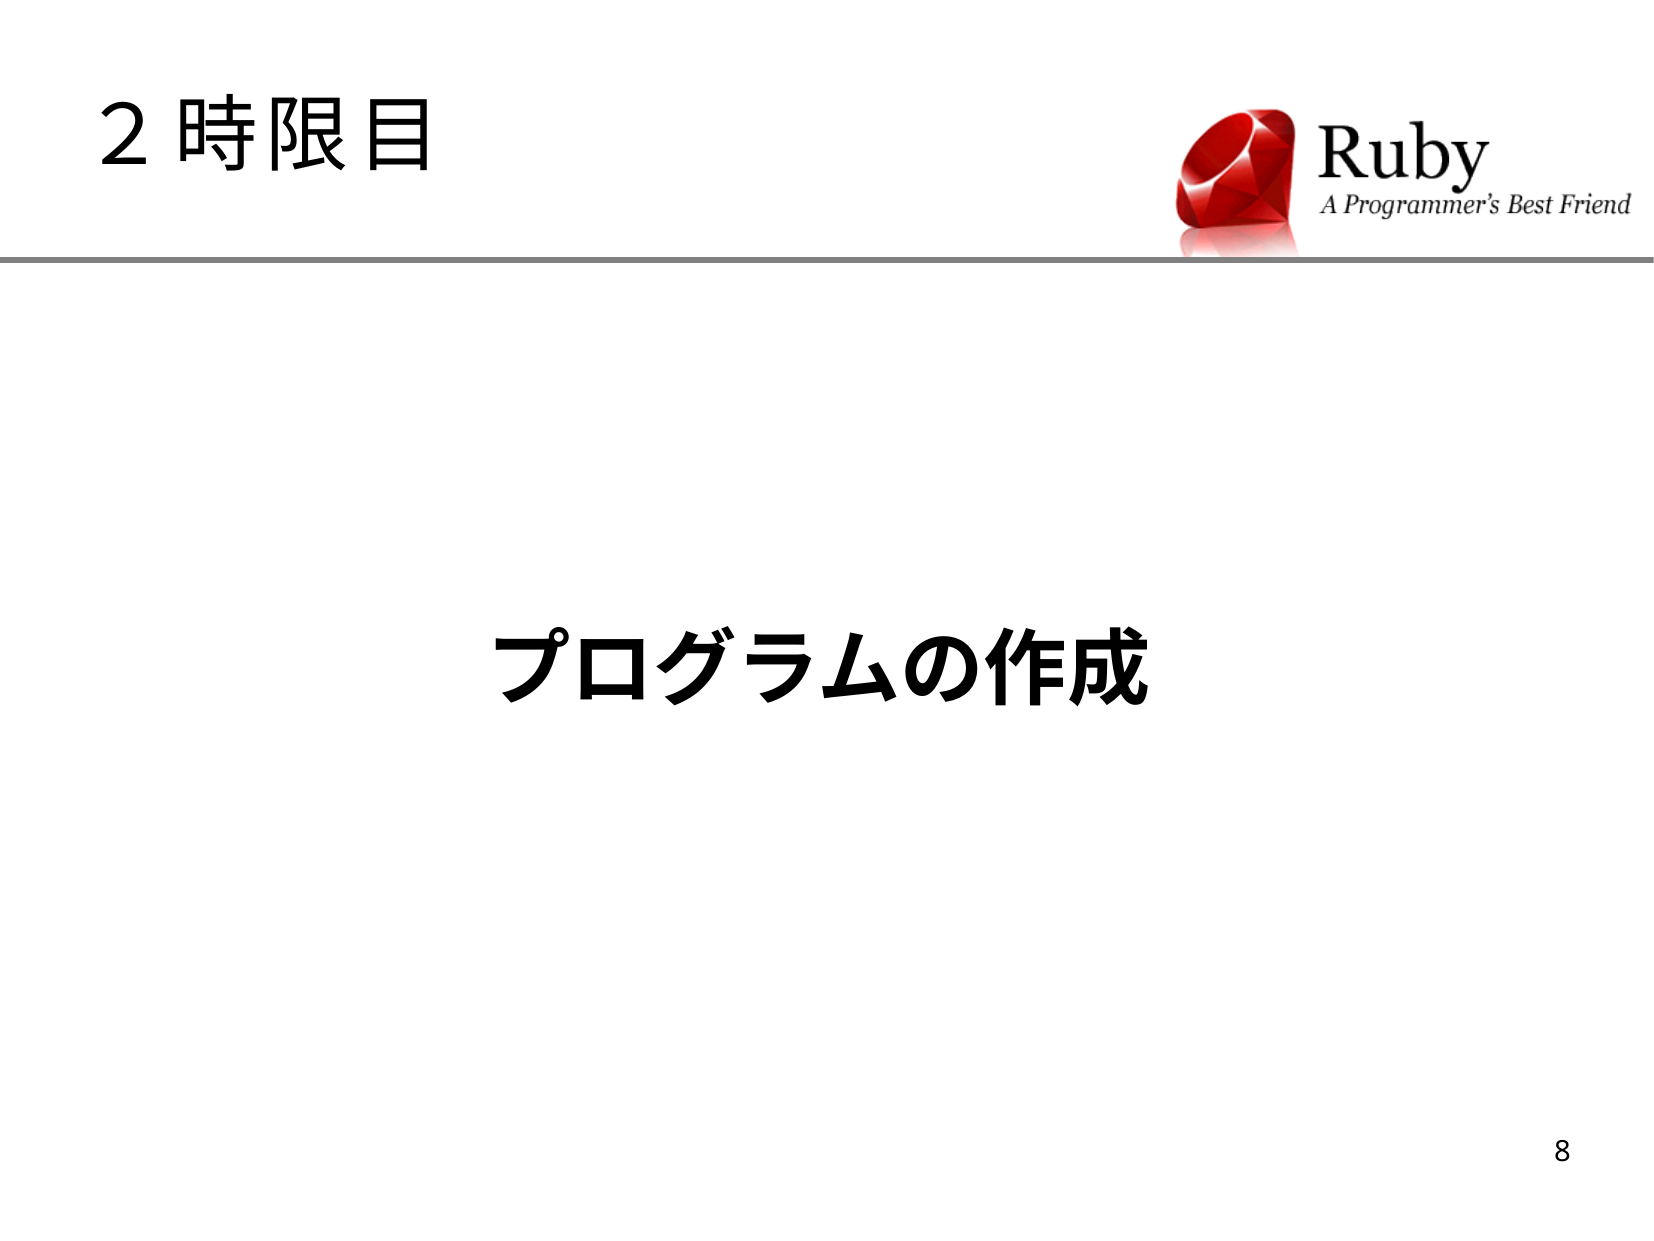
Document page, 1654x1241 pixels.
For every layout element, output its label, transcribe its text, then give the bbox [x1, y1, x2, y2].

title ２時限目 [82, 56, 1152, 200]
picture [1160, 82, 1654, 257]
text_box プログラムの作成 [472, 534, 1182, 633]
